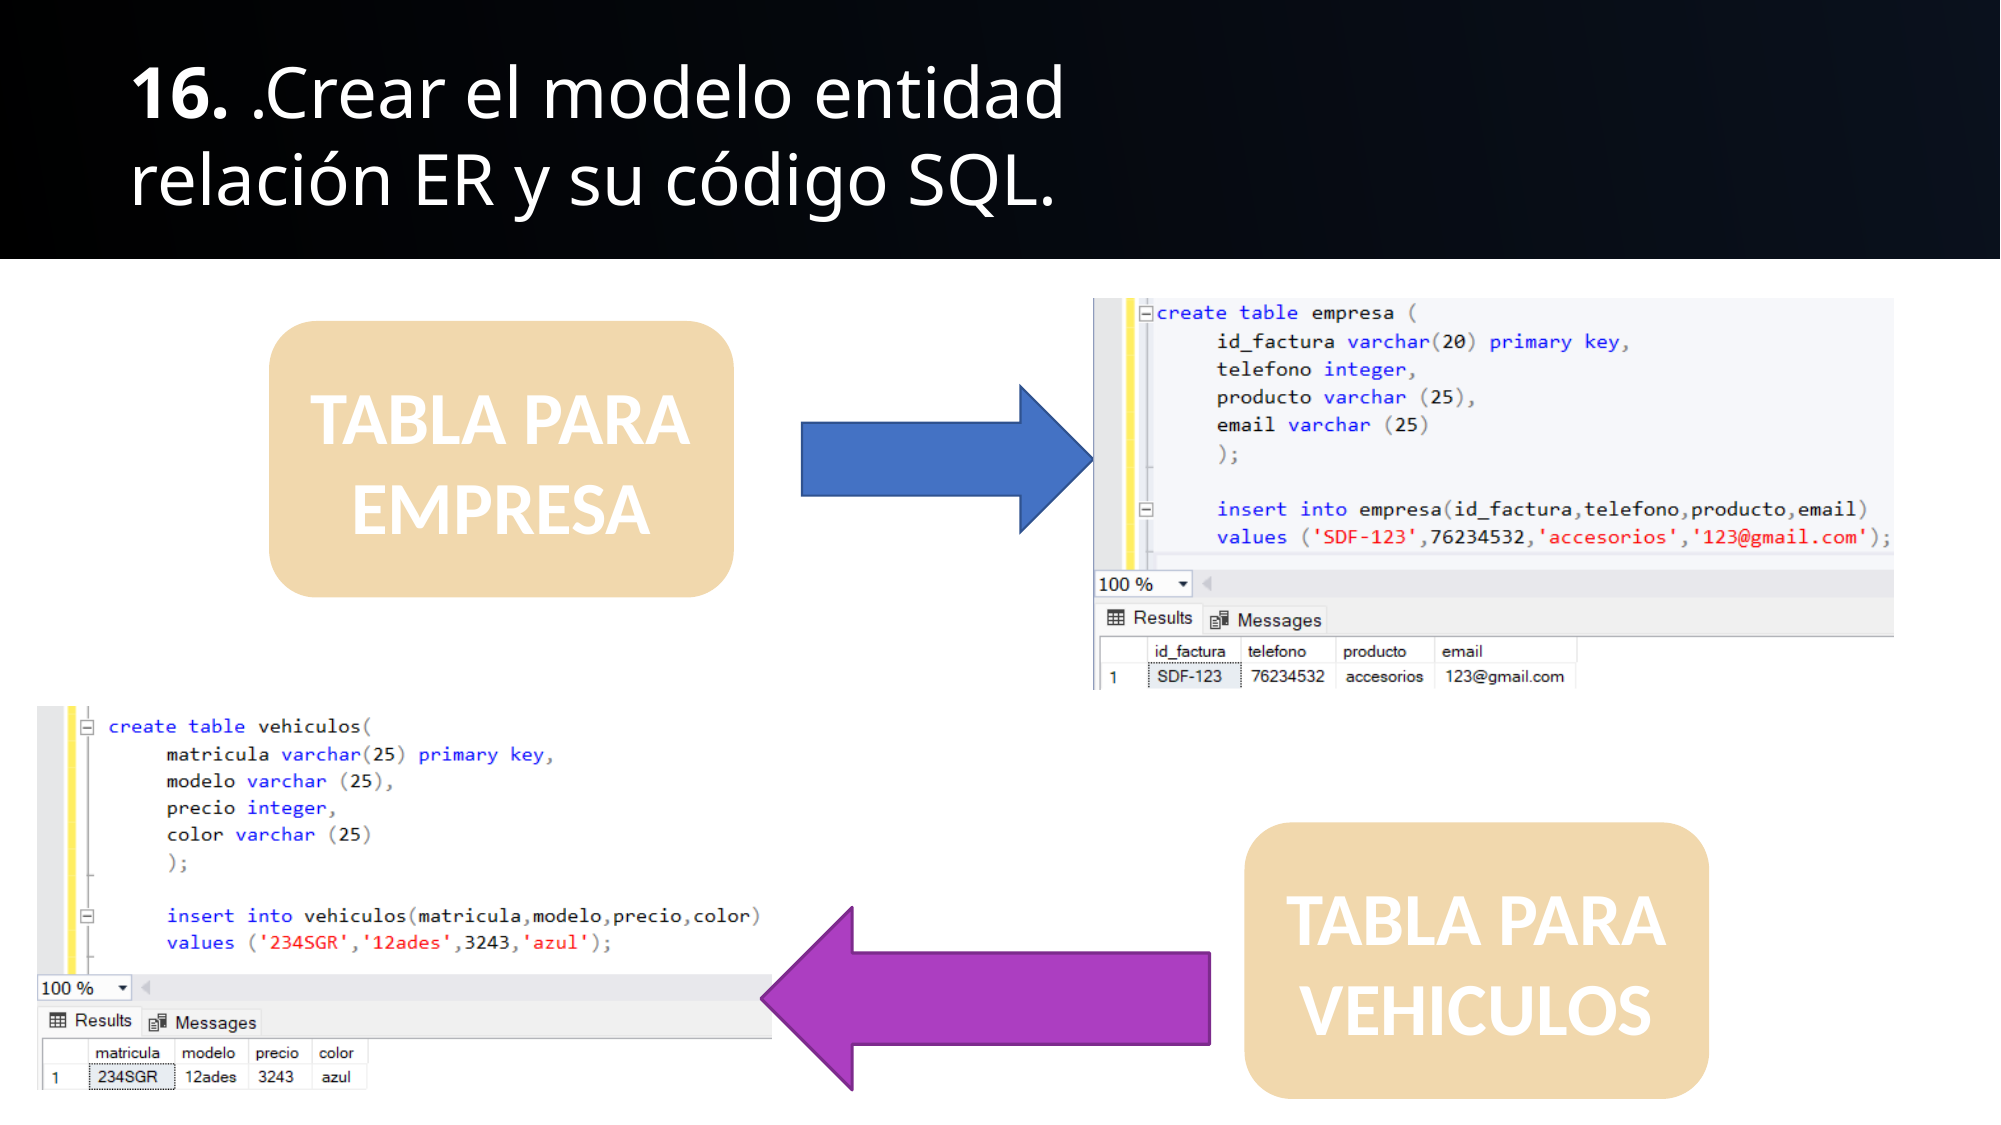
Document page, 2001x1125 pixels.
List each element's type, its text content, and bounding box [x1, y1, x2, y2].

text_box TABLA PARA EMPRESA [270, 322, 733, 596]
picture [1093, 298, 1894, 690]
text_box [0, 0, 2000, 1125]
text_box 16. .Crear el modelo entidad relación ER y su código SQL. [114, 40, 1274, 231]
picture [37, 706, 772, 1090]
text_box TABLA PARA VEHICULOS [1246, 823, 1708, 1098]
